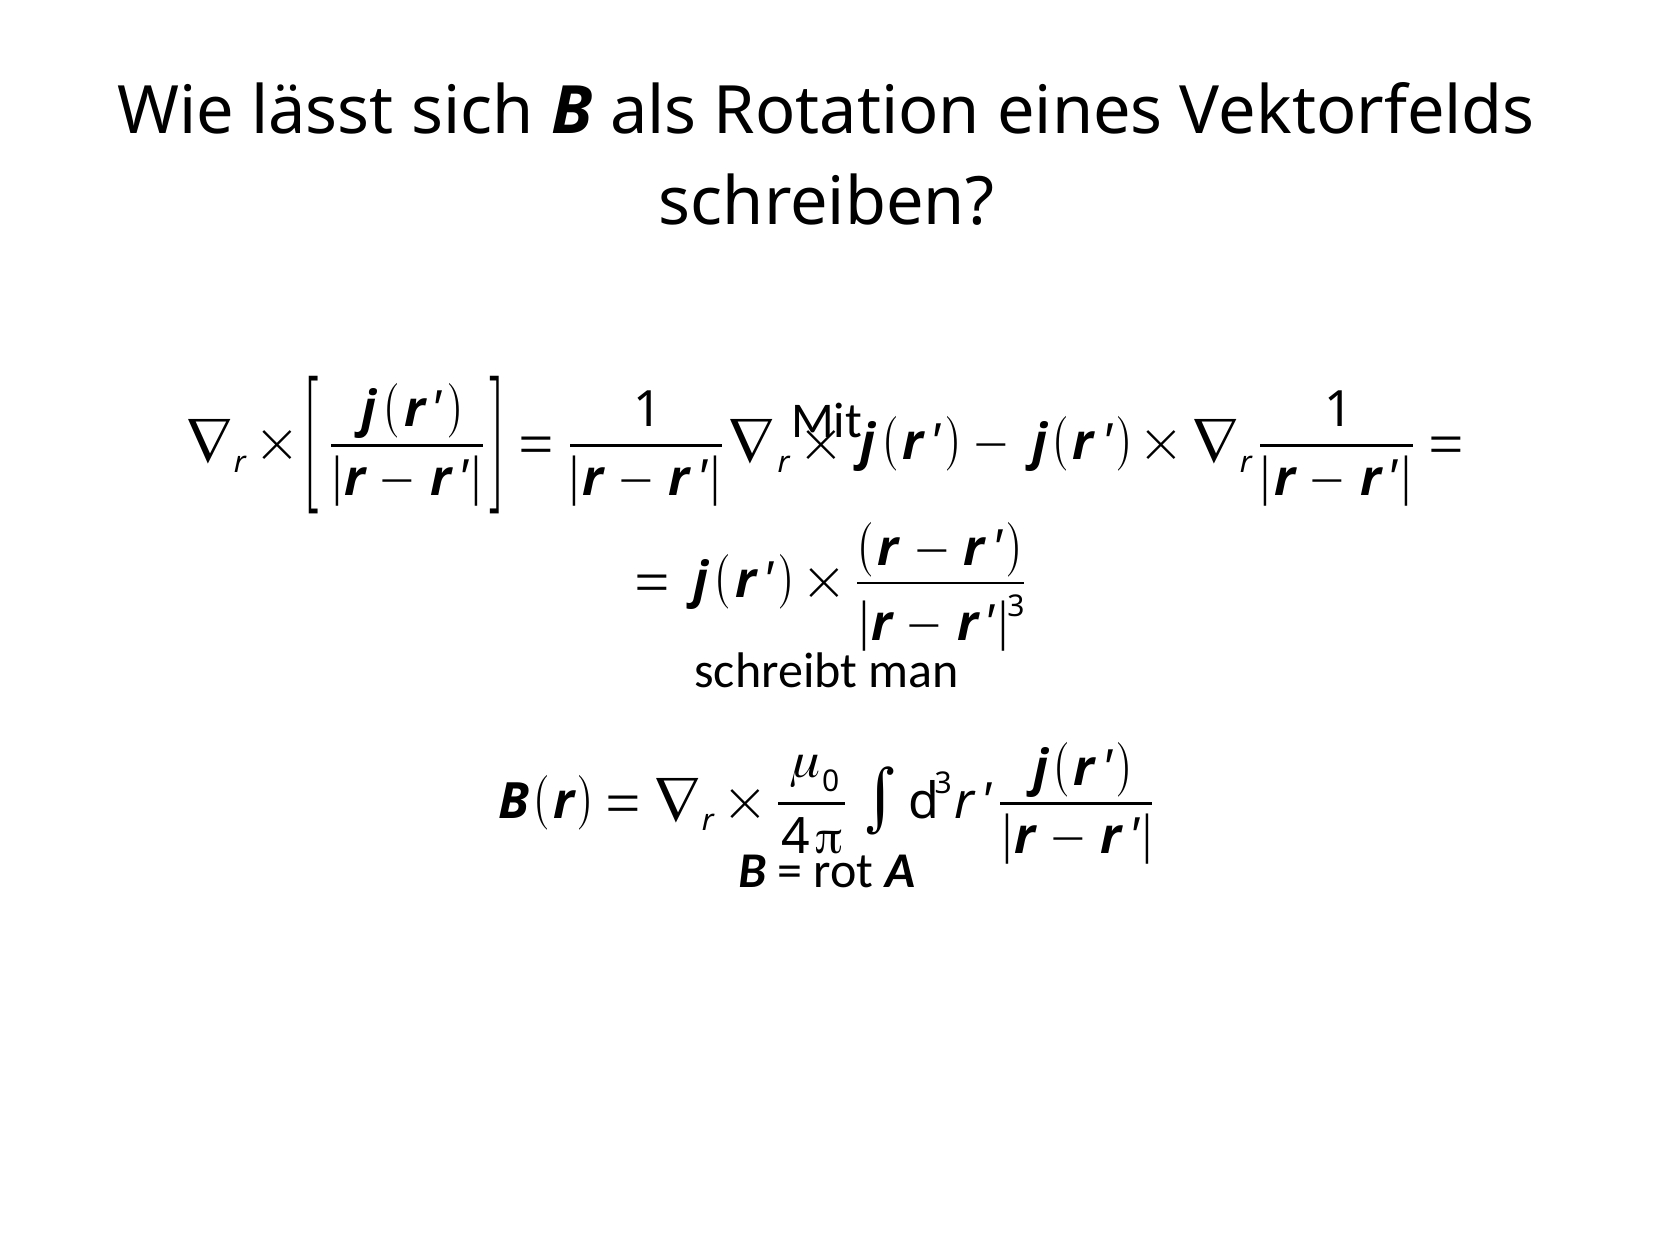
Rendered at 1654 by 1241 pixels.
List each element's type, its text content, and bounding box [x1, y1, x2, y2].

chart [180, 373, 1473, 654]
title Wie lässt sich B als Rotation eines Vektorfelds schreiben? [82, 49, 1571, 257]
chart [490, 738, 1163, 868]
subtitle Mit schreibt man B = rot A [82, 290, 1571, 1010]
